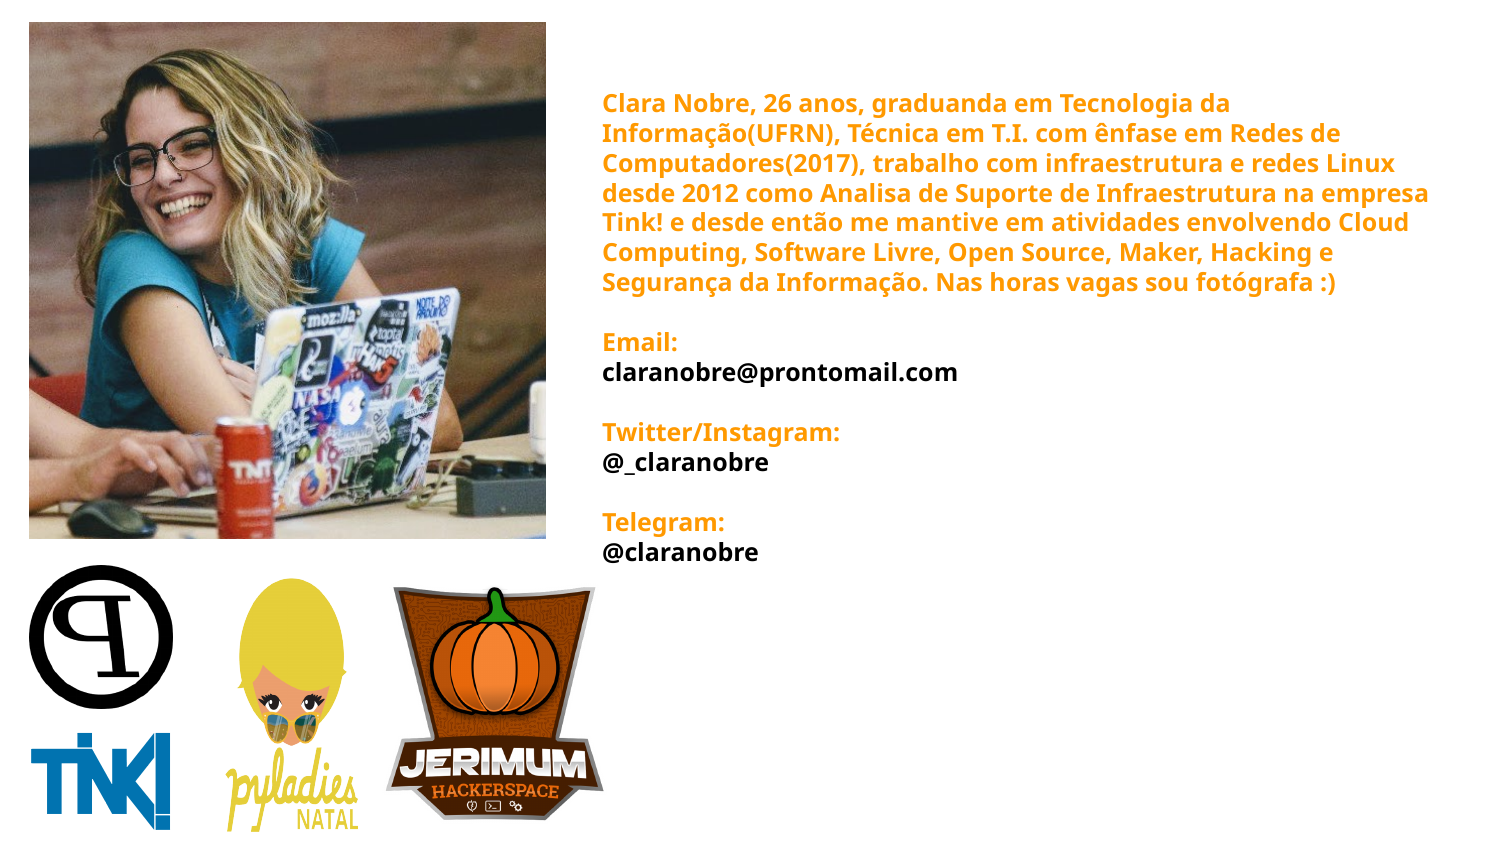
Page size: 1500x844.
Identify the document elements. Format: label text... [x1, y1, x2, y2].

picture [184, 565, 607, 844]
picture [29, 565, 173, 709]
title Clara Nobre, 26 anos, graduanda em Tecnologia da Informação(UFRN), Técnica em T.I. com ênfase em Redes de Computadores(2017), trabalho com infraestrutura e redes Linux desde 2012 como Analisa de Suporte de Infraestrutura na empresa Tink! e desde então me mantive em atividades envolvendo Cloud Computing, Software Livre, Open Source, Maker, Hacking e Segurança da Informação. Nas horas vagas sou fotógrafa :) Email: claranobre@prontomail.com Twitter/Instagram: @_claranobre Telegram: @claranobre [602, 33, 1452, 651]
picture [29, 730, 173, 832]
picture [29, 22, 546, 539]
